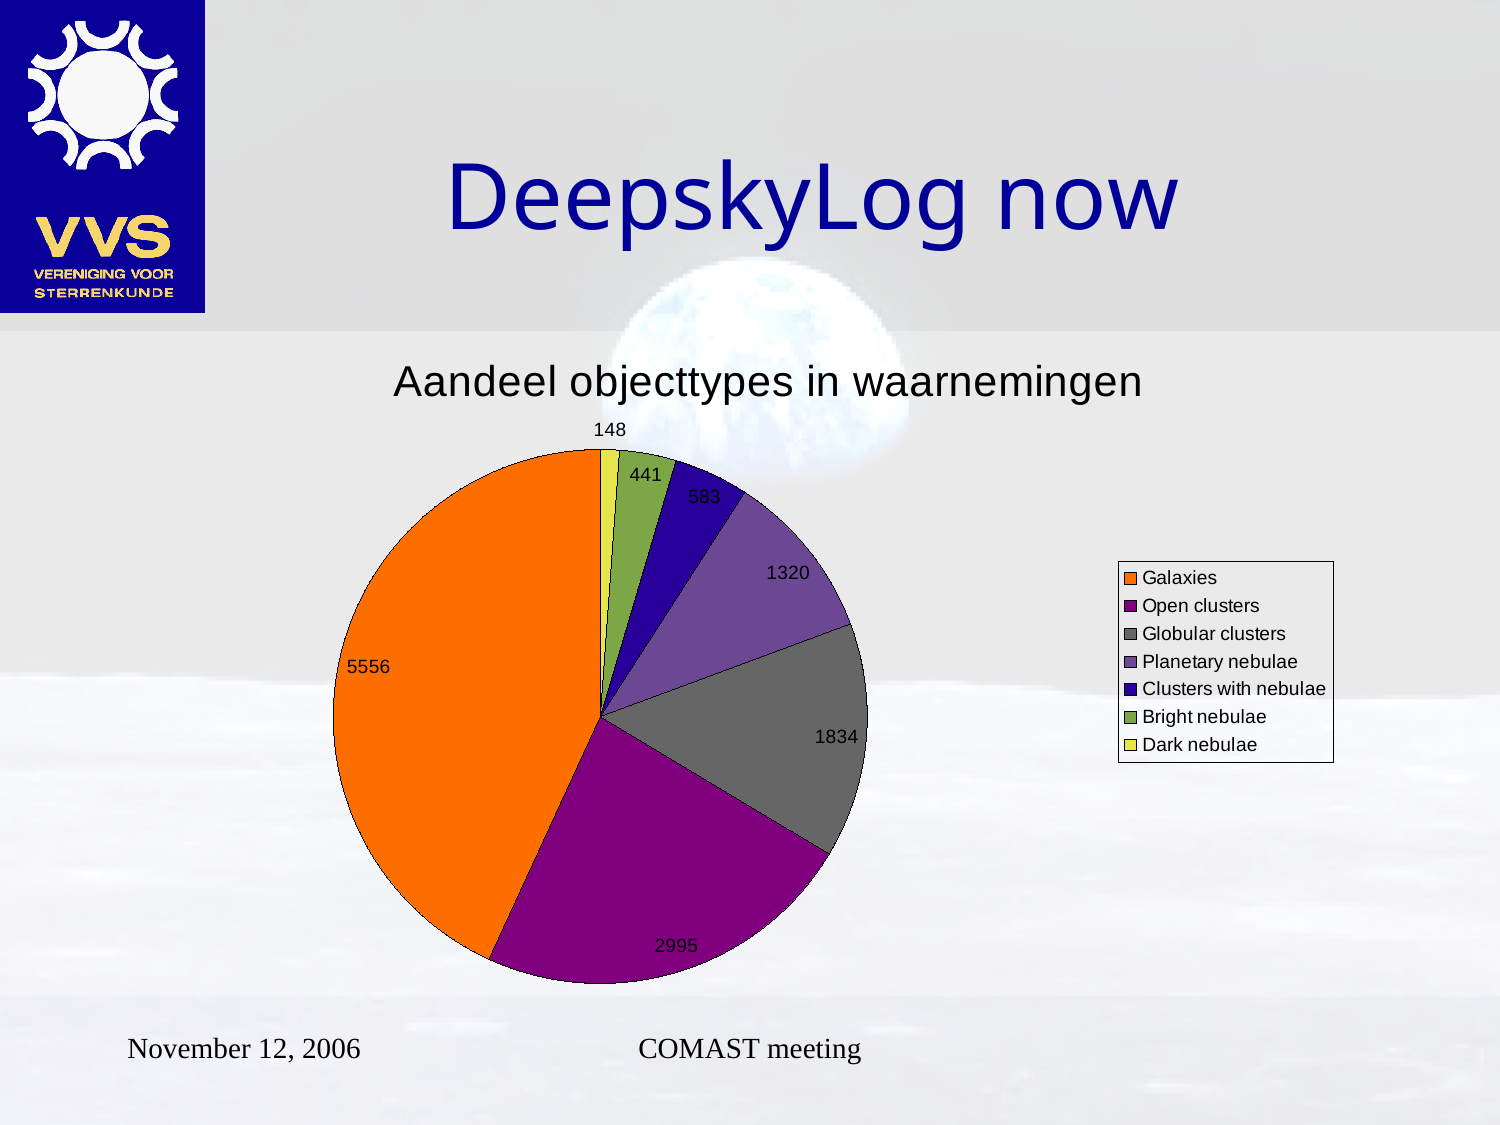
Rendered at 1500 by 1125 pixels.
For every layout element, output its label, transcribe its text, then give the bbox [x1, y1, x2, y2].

title DeepskyLog now [237, 76, 1388, 312]
picture [0, 0, 205, 313]
chart [0, 331, 1500, 997]
